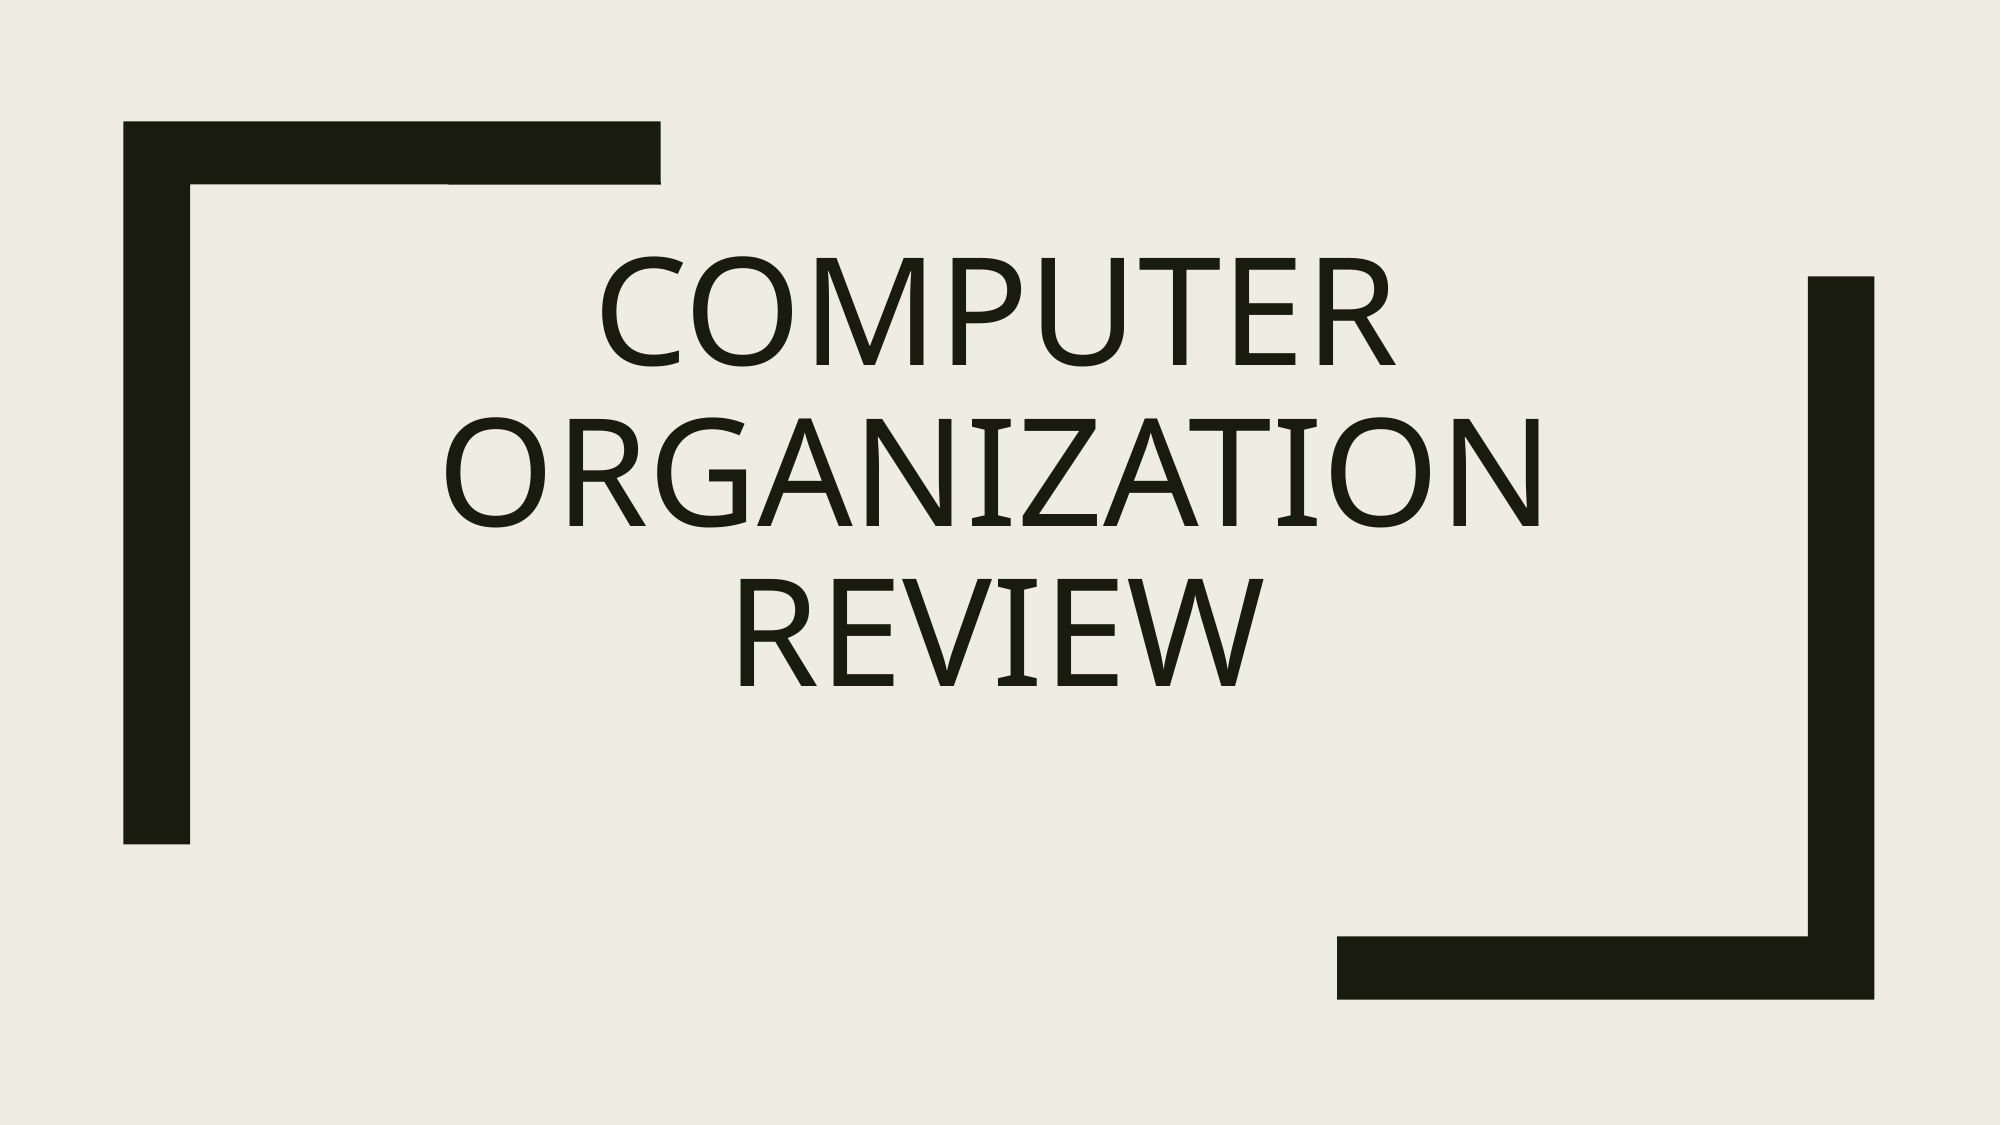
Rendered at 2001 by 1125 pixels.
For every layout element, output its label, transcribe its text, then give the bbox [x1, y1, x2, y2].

title Computer Organization Review [310, 381, 1682, 726]
